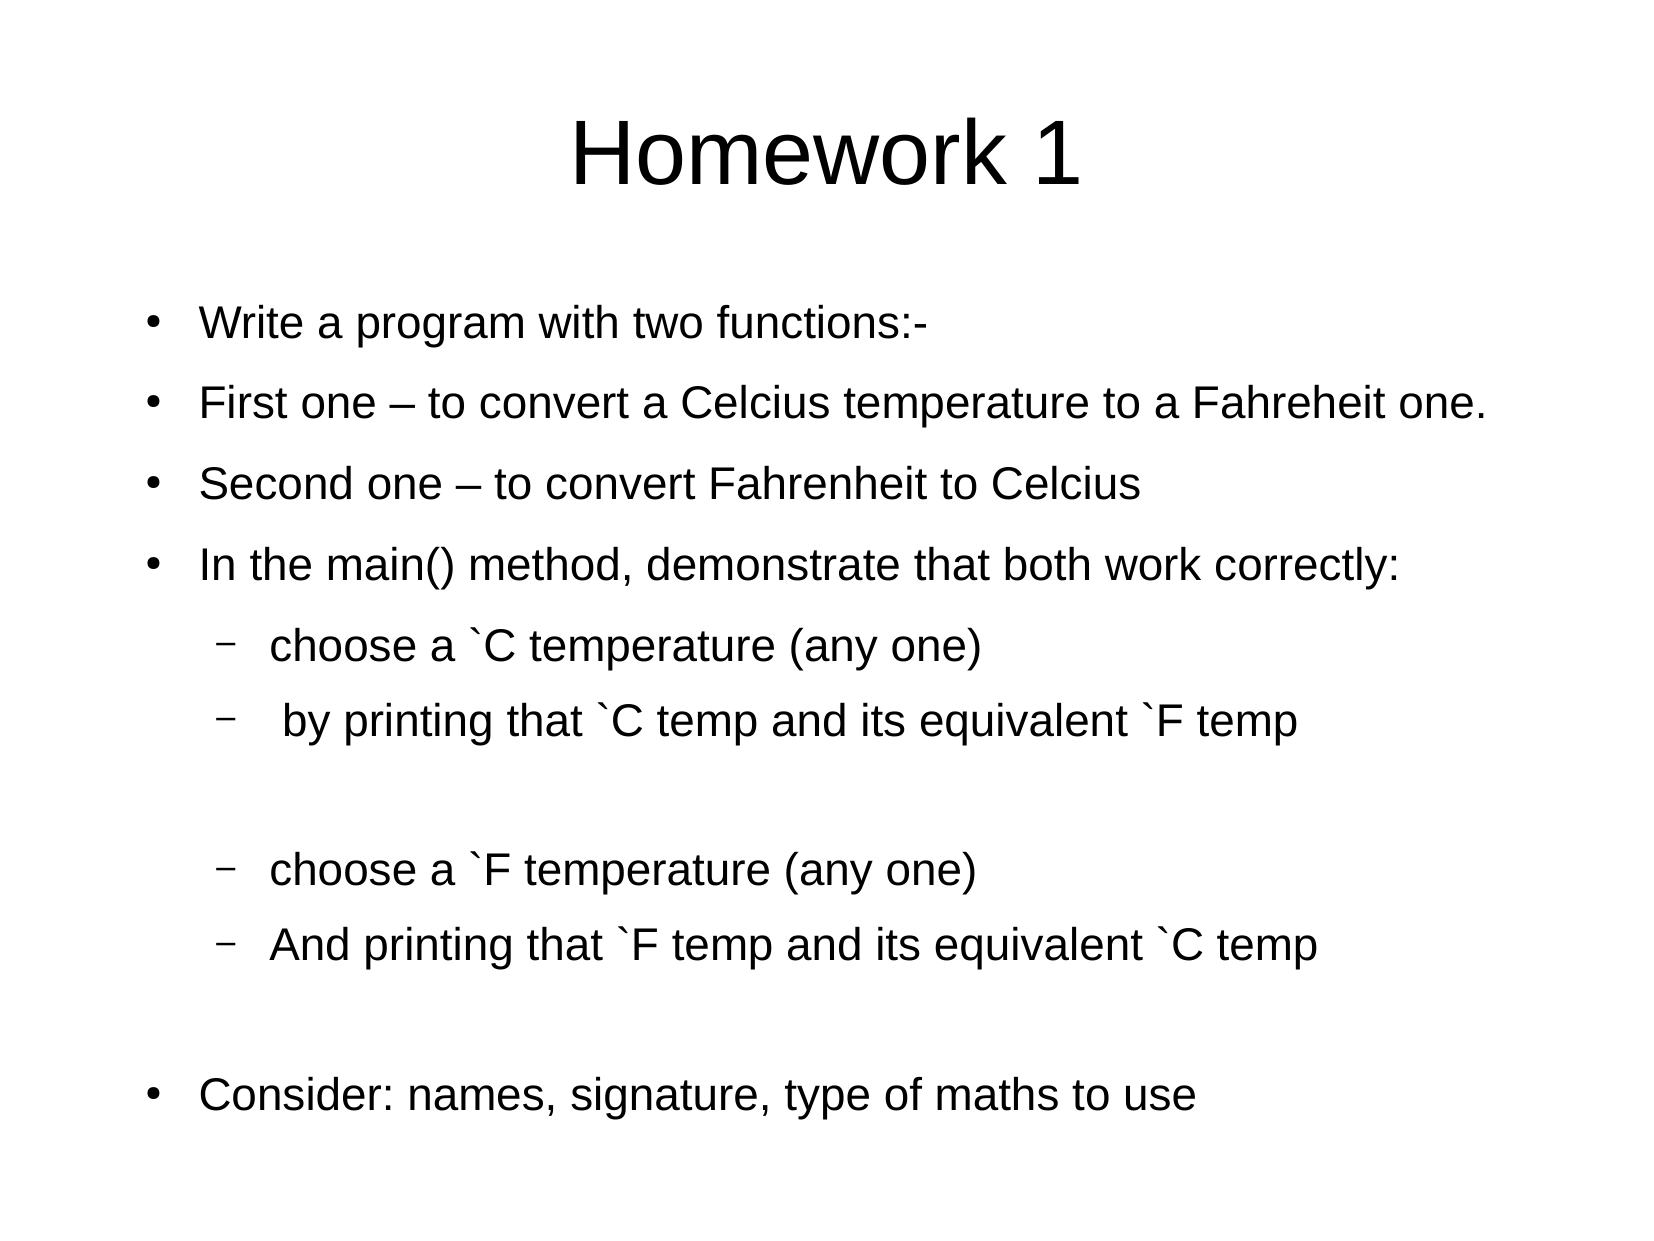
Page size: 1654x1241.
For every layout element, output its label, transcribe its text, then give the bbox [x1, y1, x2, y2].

list Write a program with two functions:- First one – to convert a Celcius temperature to a Fahreheit one. Second one – to convert Fahrenheit to Celcius In the main() method, demonstrate that both work correctly: choose a `C temperature (any one) by printing that `C temp and its equivalent `F temp choose a `F temperature (any one) And printing that `F temp and its equivalent `C temp Consider: names, signature, type of maths to use [127, 296, 1583, 1170]
title Homework 1 [82, 49, 1571, 257]
